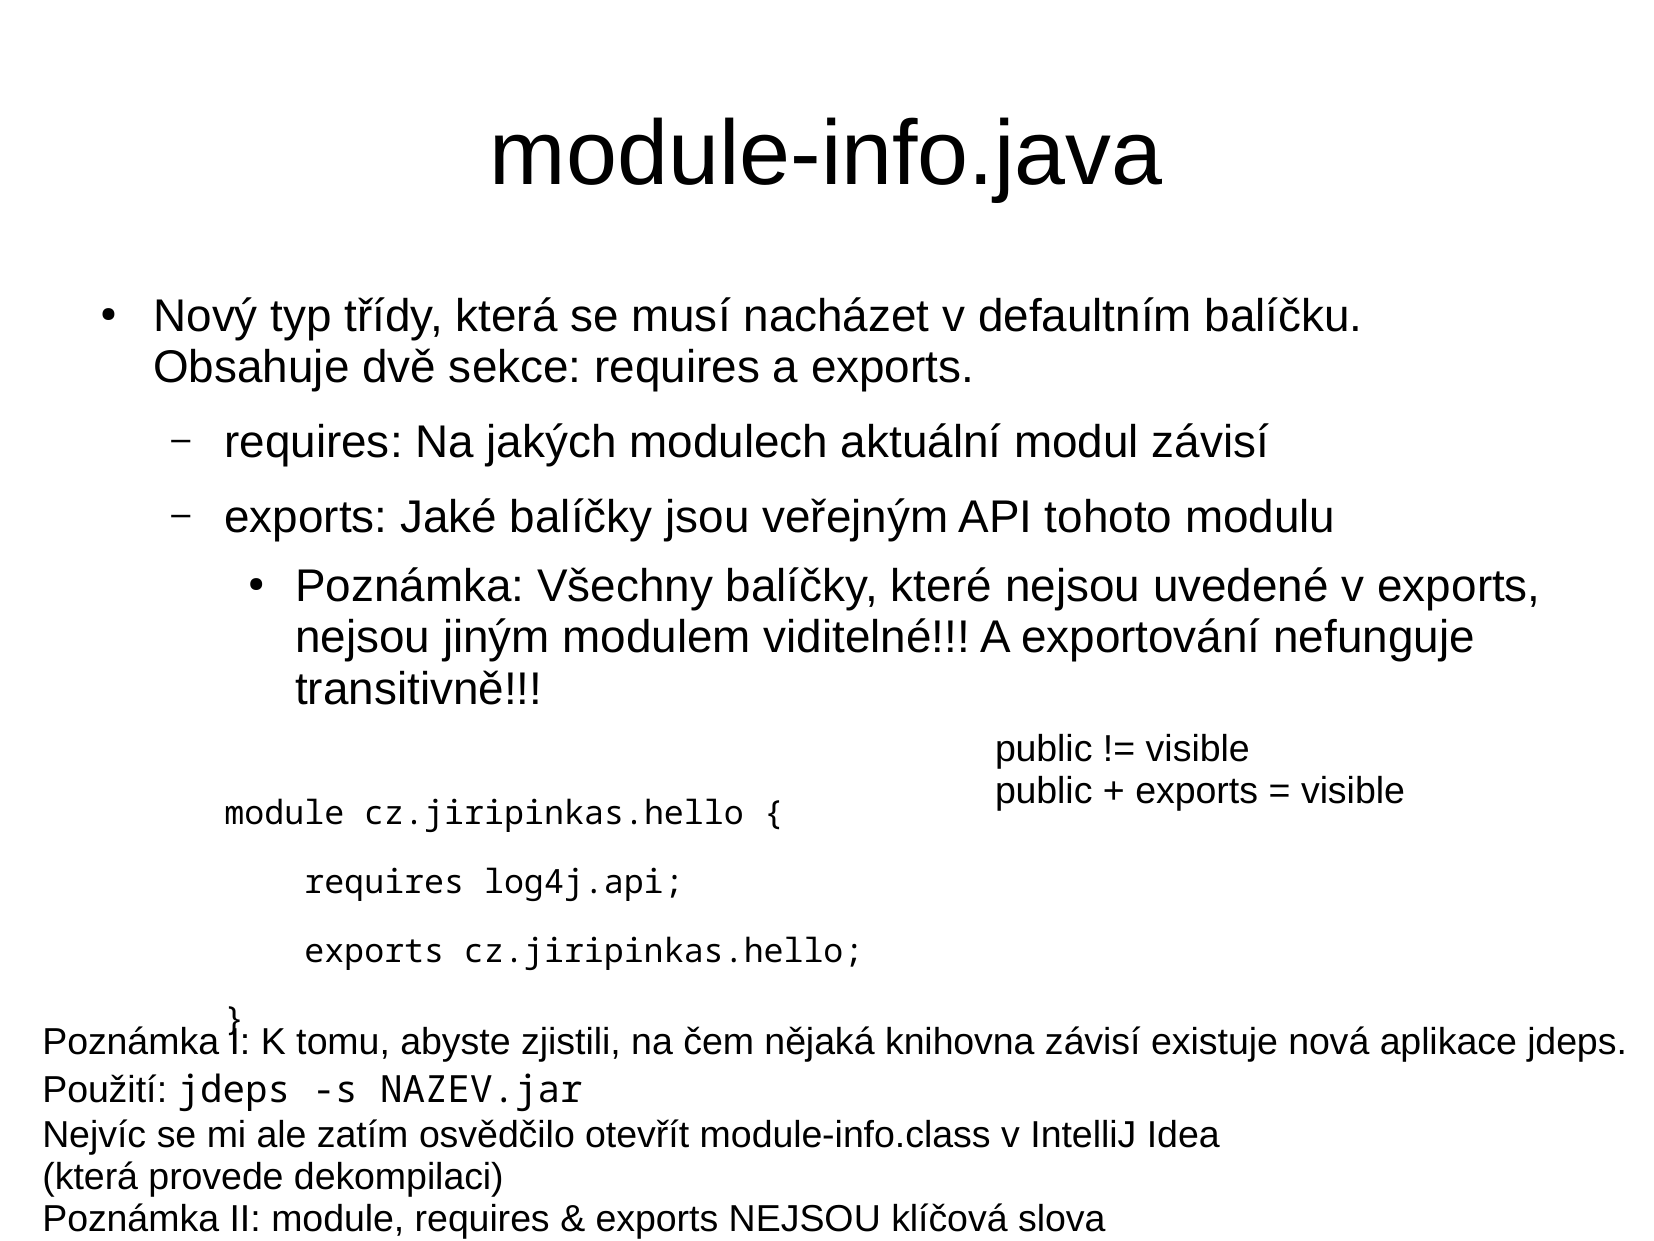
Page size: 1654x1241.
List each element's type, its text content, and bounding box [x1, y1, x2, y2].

text_box Poznámka I: K tomu, abyste zjistili, na čem nějaká knihovna závisí existuje nová aplikace jdeps. Použití: jdeps -s NAZEV.jar Nejvíc se mi ale zatím osvědčilo otevřít module-info.class v IntelliJ Idea (která provede dekompilaci) Poznámka II: module, requires & exports NEJSOU klíčová slova [27, 1013, 1654, 1241]
text_box public != visible public + exports = visible [980, 720, 1560, 820]
list Nový typ třídy, která se musí nacházet v defaultním balíčku. Obsahuje dvě sekce: requires a exports. requires: Na jakých modulech aktuální modul závisí exports: Jaké balíčky jsou veřejným API tohoto modulu Poznámka: Všechny balíčky, které nejsou uvedené v exports, nejsou jiným modulem viditelné!!! A exportování nefunguje transitivně!!! module cz.jiripinkas.hello { requires log4j.api; exports cz.jiripinkas.hello; } [82, 290, 1571, 1013]
title module-info.java [82, 49, 1571, 257]
